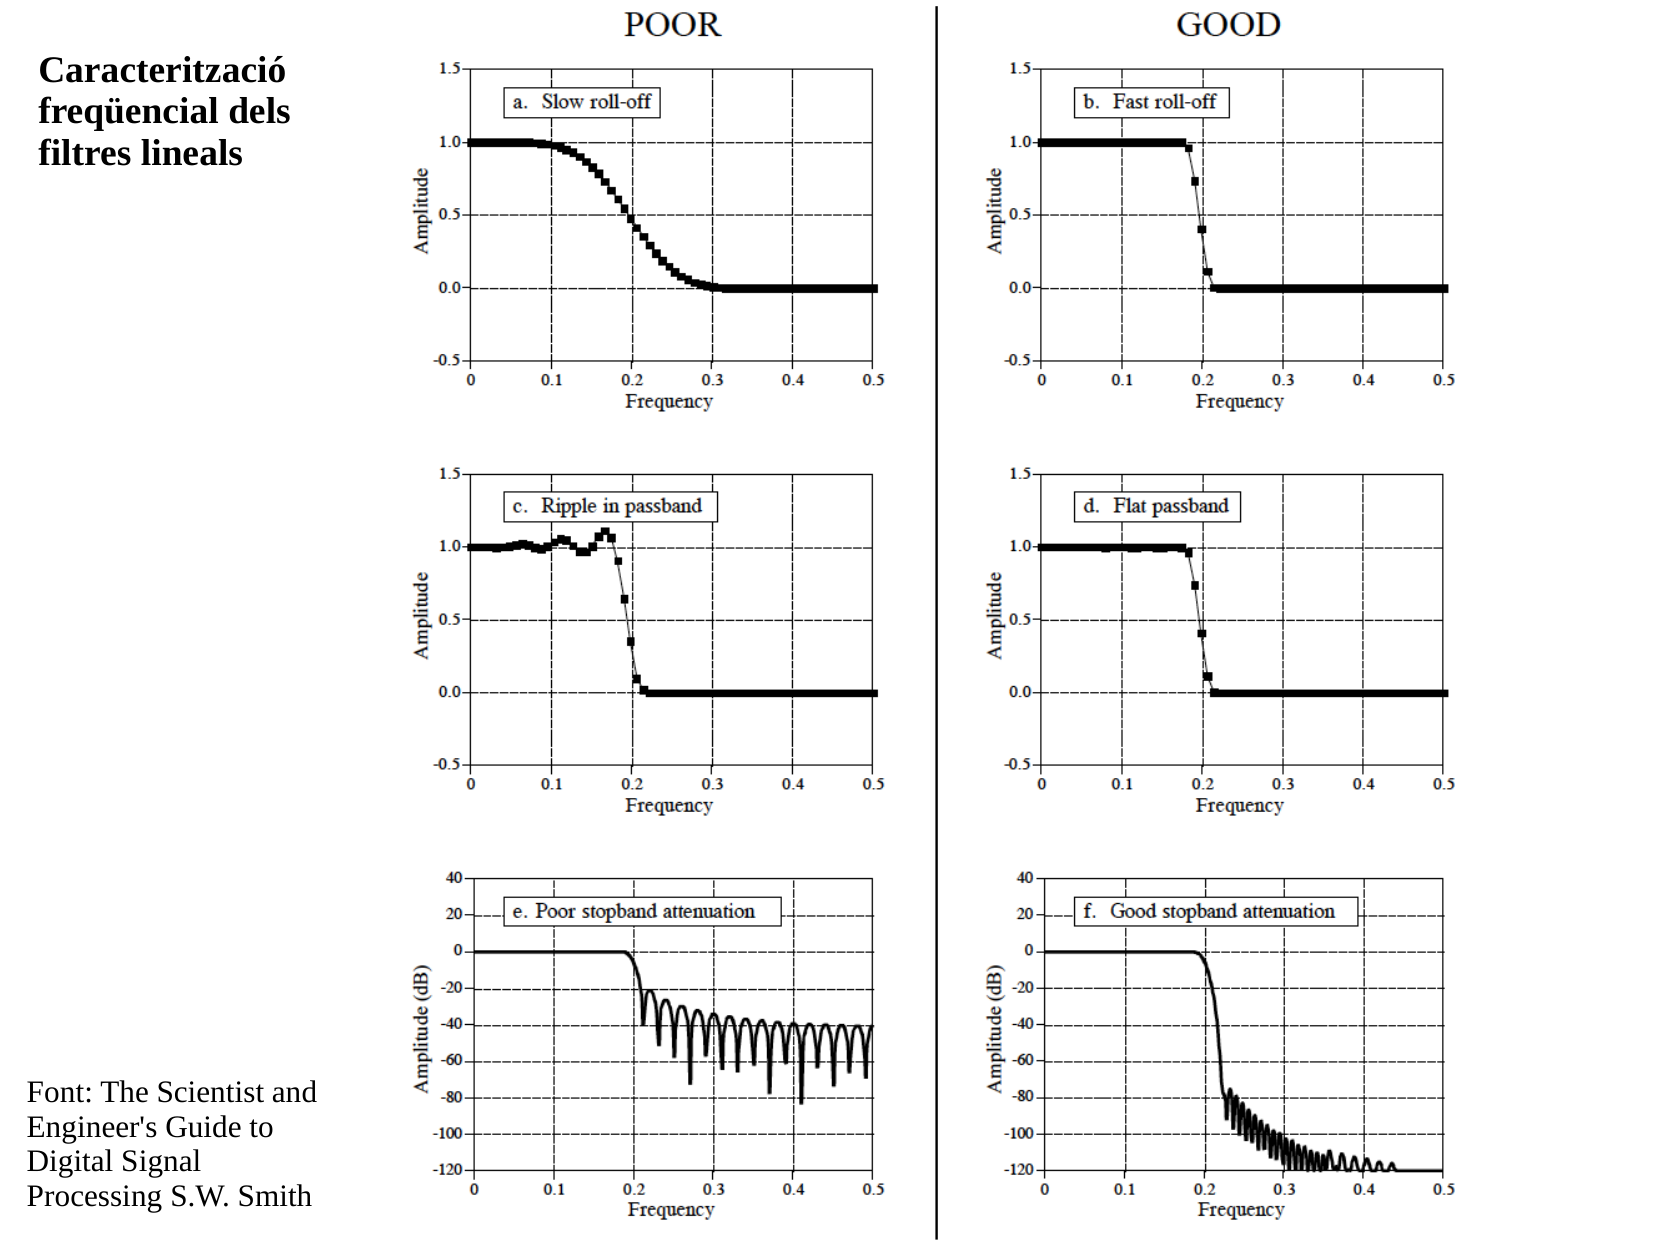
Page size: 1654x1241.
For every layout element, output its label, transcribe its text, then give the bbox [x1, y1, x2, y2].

text_box Font: The Scientist and Engineer's Guide to Digital Signal Processing S.W. Smith [11, 1067, 337, 1221]
picture [390, 5, 1481, 1241]
text_box Caracterització freqüencial dels filtres lineals [23, 41, 378, 181]
